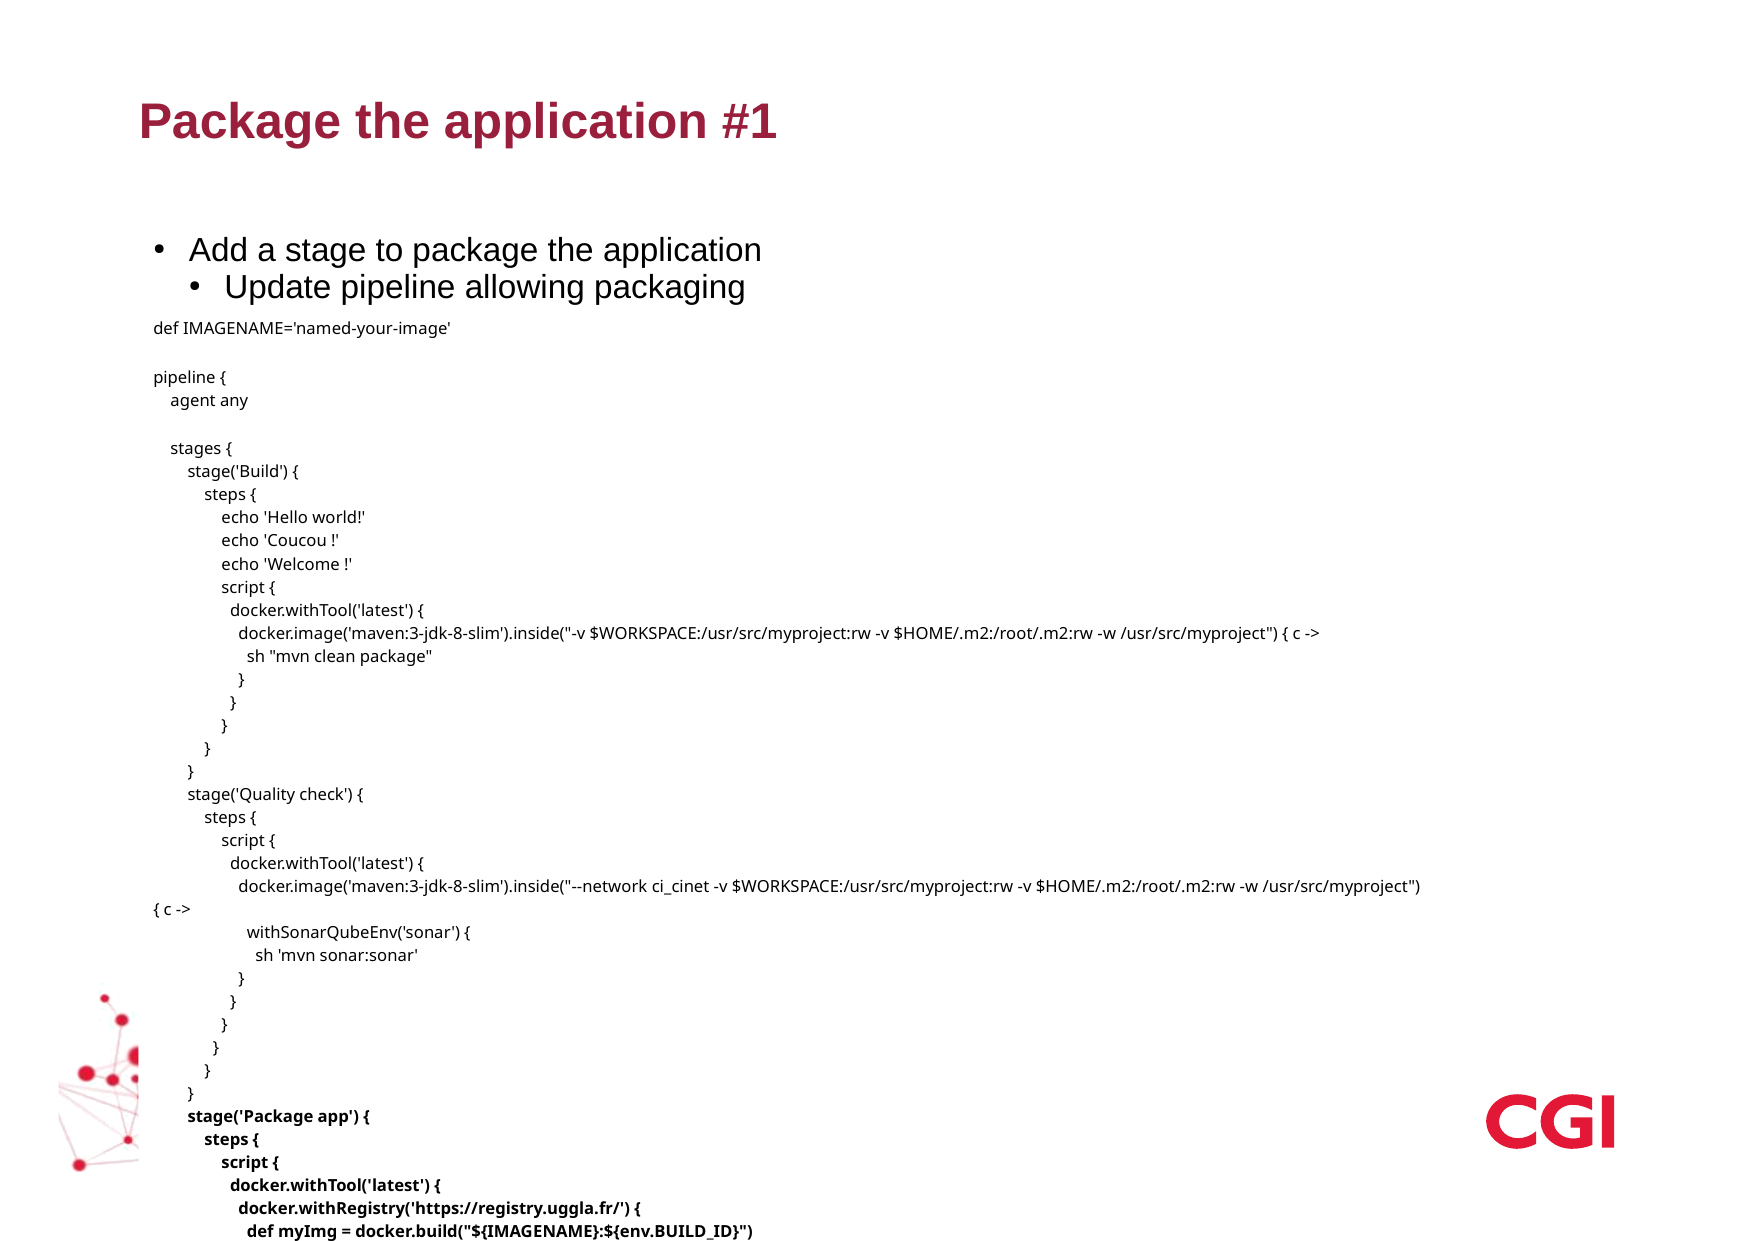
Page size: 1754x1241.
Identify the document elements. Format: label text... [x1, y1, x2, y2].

text_box Package the application #1 [138, 88, 1638, 240]
text_box def IMAGENAME='named-your-image' pipeline { agent any stages { stage('Build') { steps { echo 'Hello world!' echo 'Coucou !' echo 'Welcome !' script { docker.withTool('latest') { docker.image('maven:3-jdk-8-slim').inside("-v $WORKSPACE:/usr/src/myproject:rw -v $HOME/.m2:/root/.m2:rw -w /usr/src/myproject") { c -> sh "mvn clean package" } } } } } stage('Quality check') { steps { script { docker.withTool('latest') { docker.image('maven:3-jdk-8-slim').inside("--network ci_cinet -v $WORKSPACE:/usr/src/myproject:rw -v $HOME/.m2:/root/.m2:rw -w /usr/src/myproject") { c -> withSonarQubeEnv('sonar') { sh 'mvn sonar:sonar' } } } } } } stage('Package app') { steps { script { docker.withTool('latest') { docker.withRegistry('https://registry.uggla.fr/') { def myImg = docker.build("${IMAGENAME}:${env.BUILD_ID}") myImg.push() } } } } } } } [138, 309, 1441, 1169]
picture [58, 965, 138, 1182]
text_box Add a stage to package the application Update pipeline allowing packaging [138, 223, 1465, 1126]
